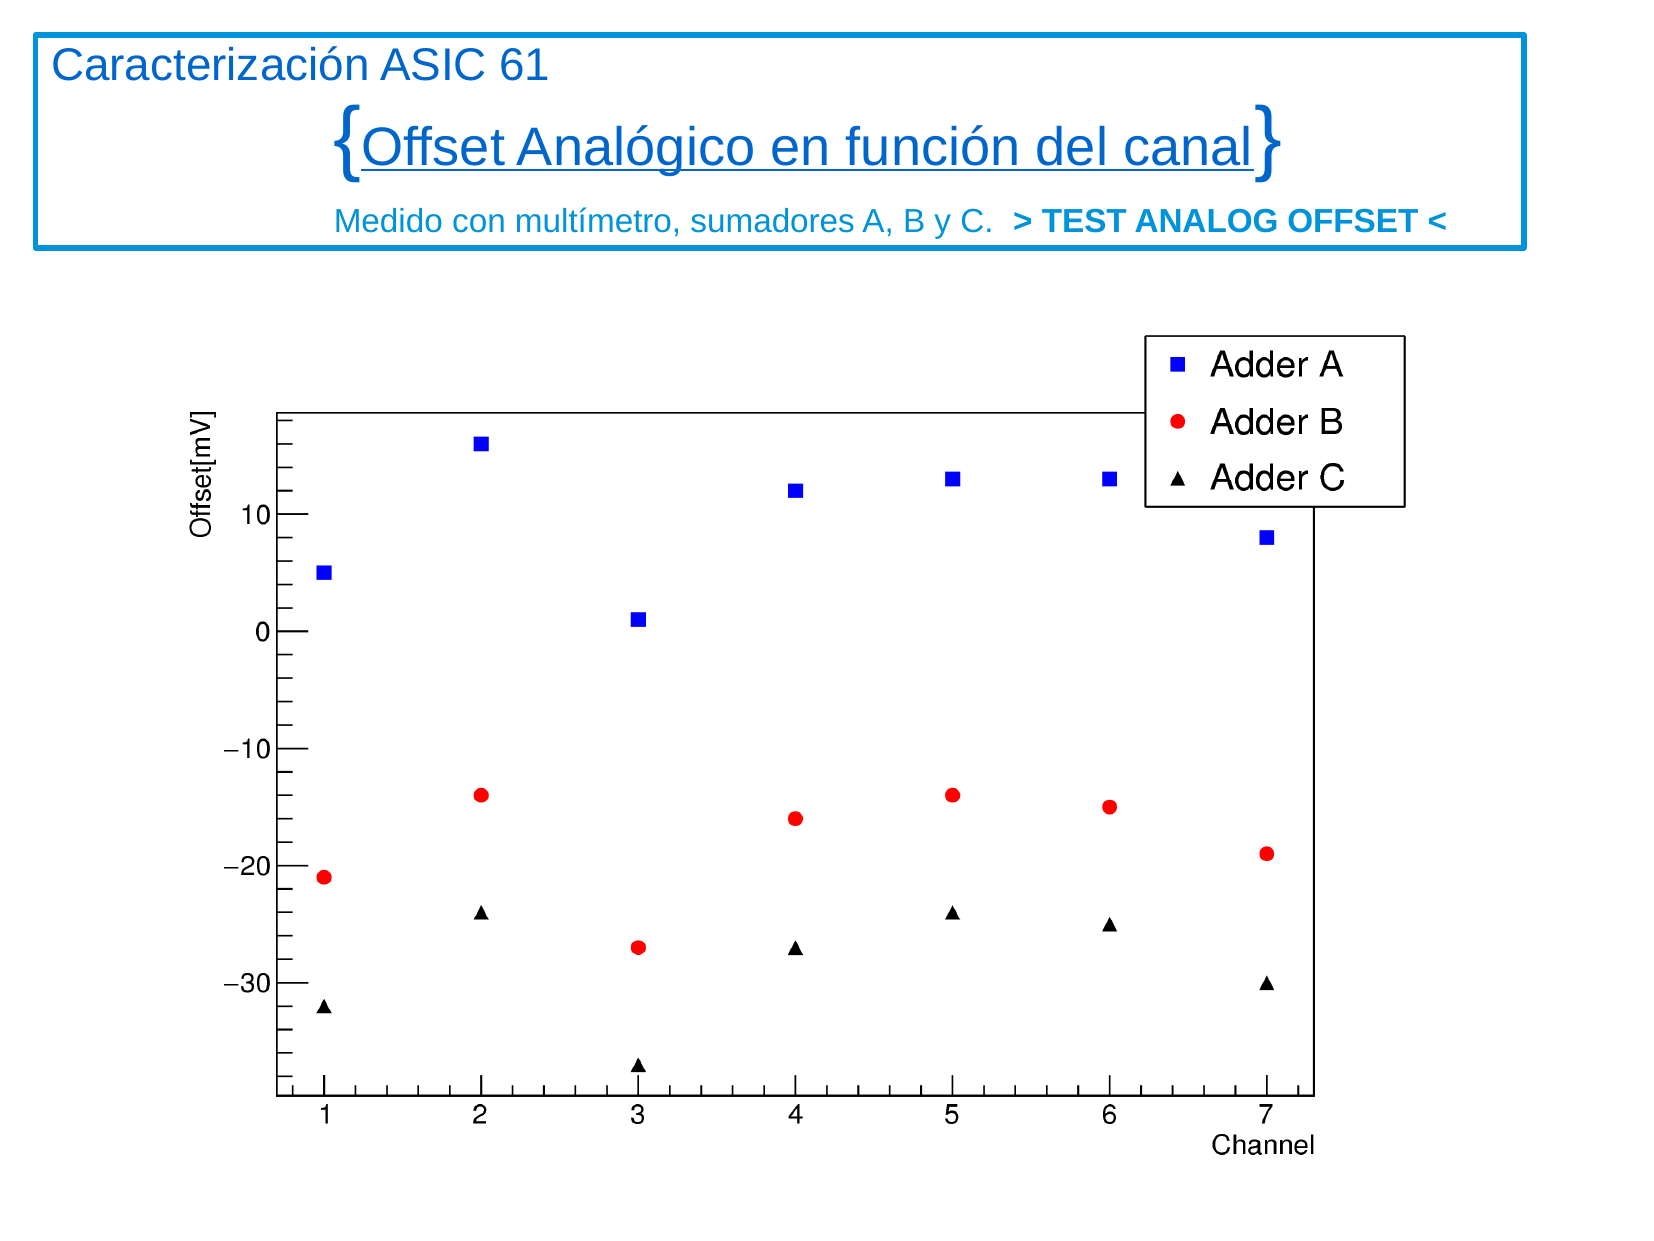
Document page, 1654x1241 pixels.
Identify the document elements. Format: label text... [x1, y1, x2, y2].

picture [82, 283, 1489, 1241]
title Caracterización ASIC 61 {Offset Analógico en función del canal} Medido con multímetro, sumadores A, B y C. > TEST ANALOG OFFSET < [35, 34, 1524, 248]
